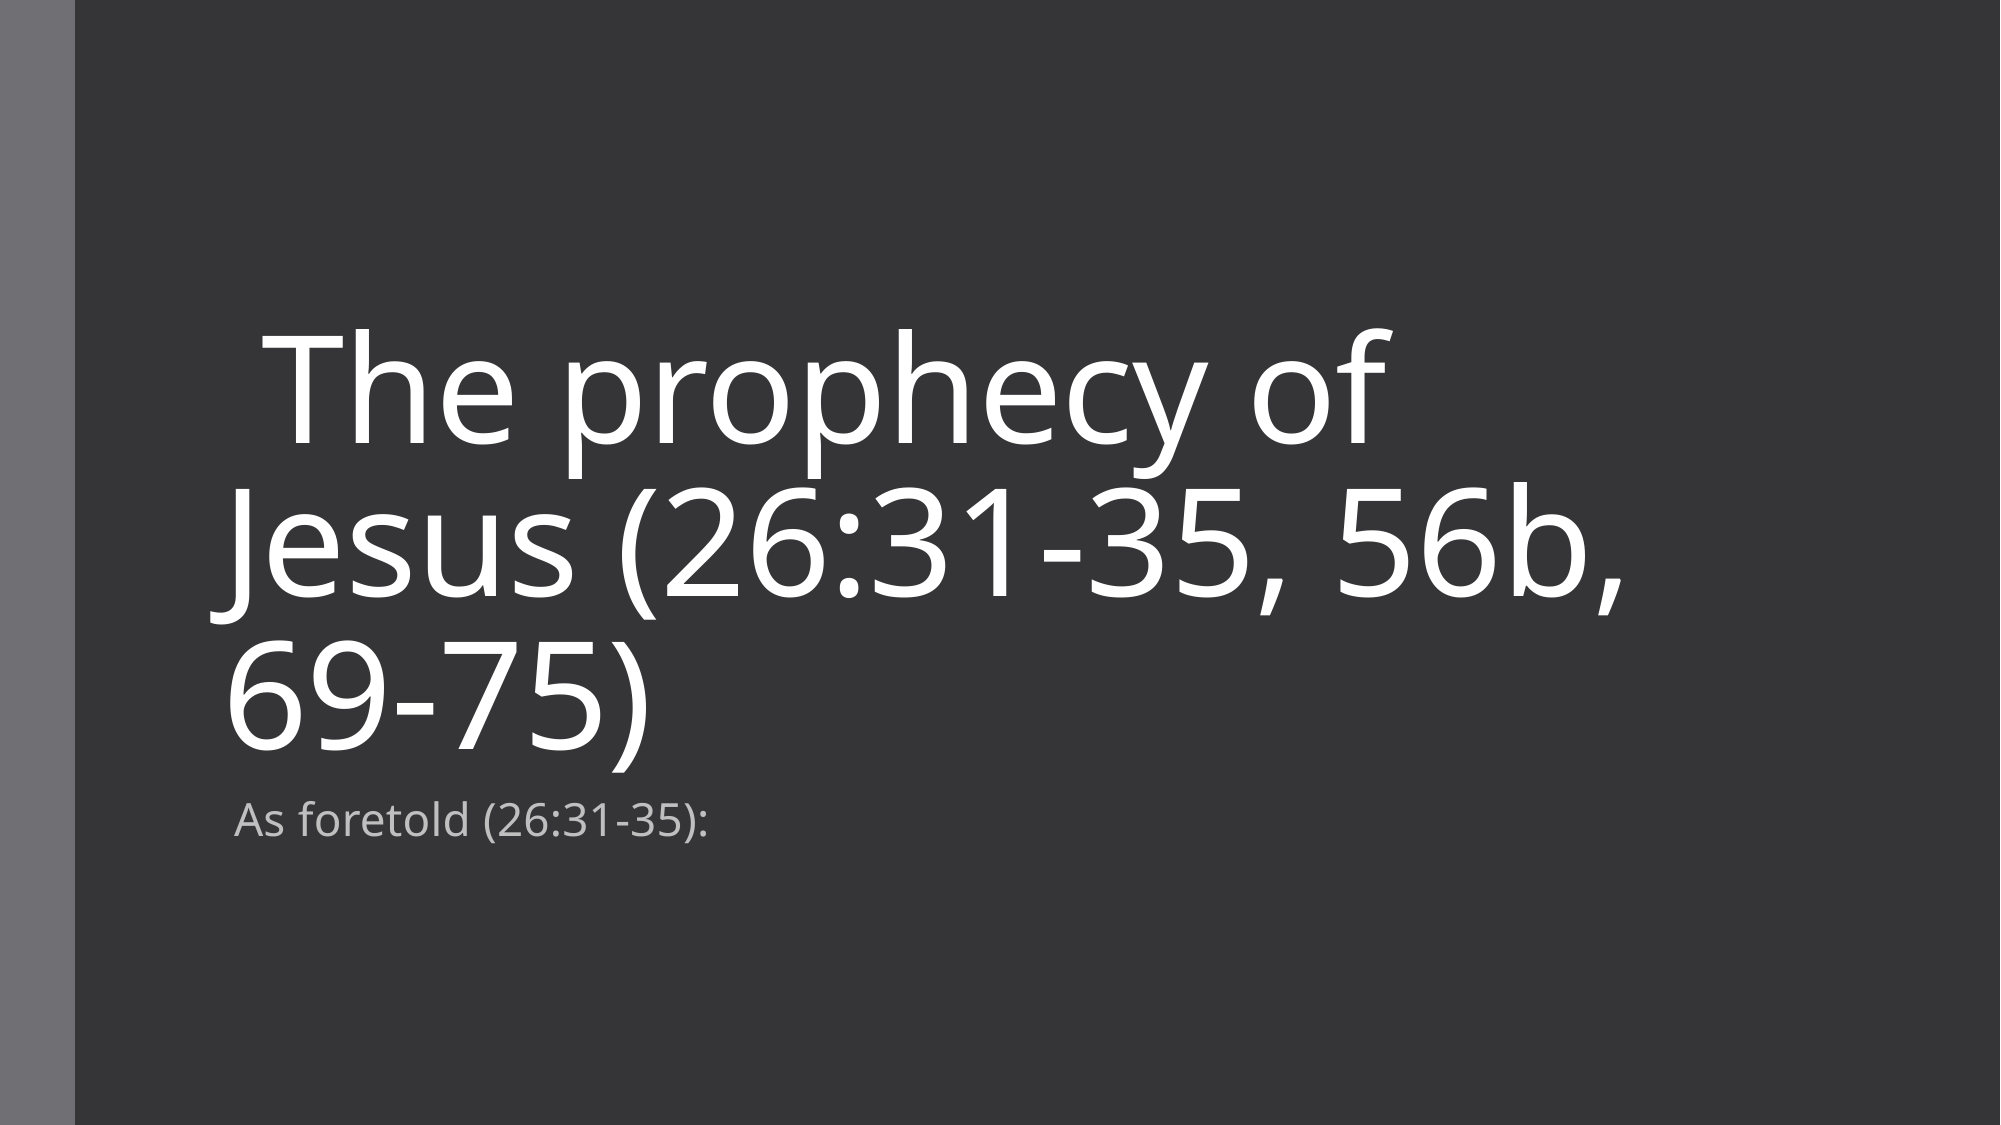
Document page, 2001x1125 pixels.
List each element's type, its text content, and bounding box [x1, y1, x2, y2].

title The prophecy of Jesus (26:31-35, 56b, 69-75) [206, 124, 1752, 787]
subtitle As foretold (26:31-35): [206, 787, 1752, 1066]
